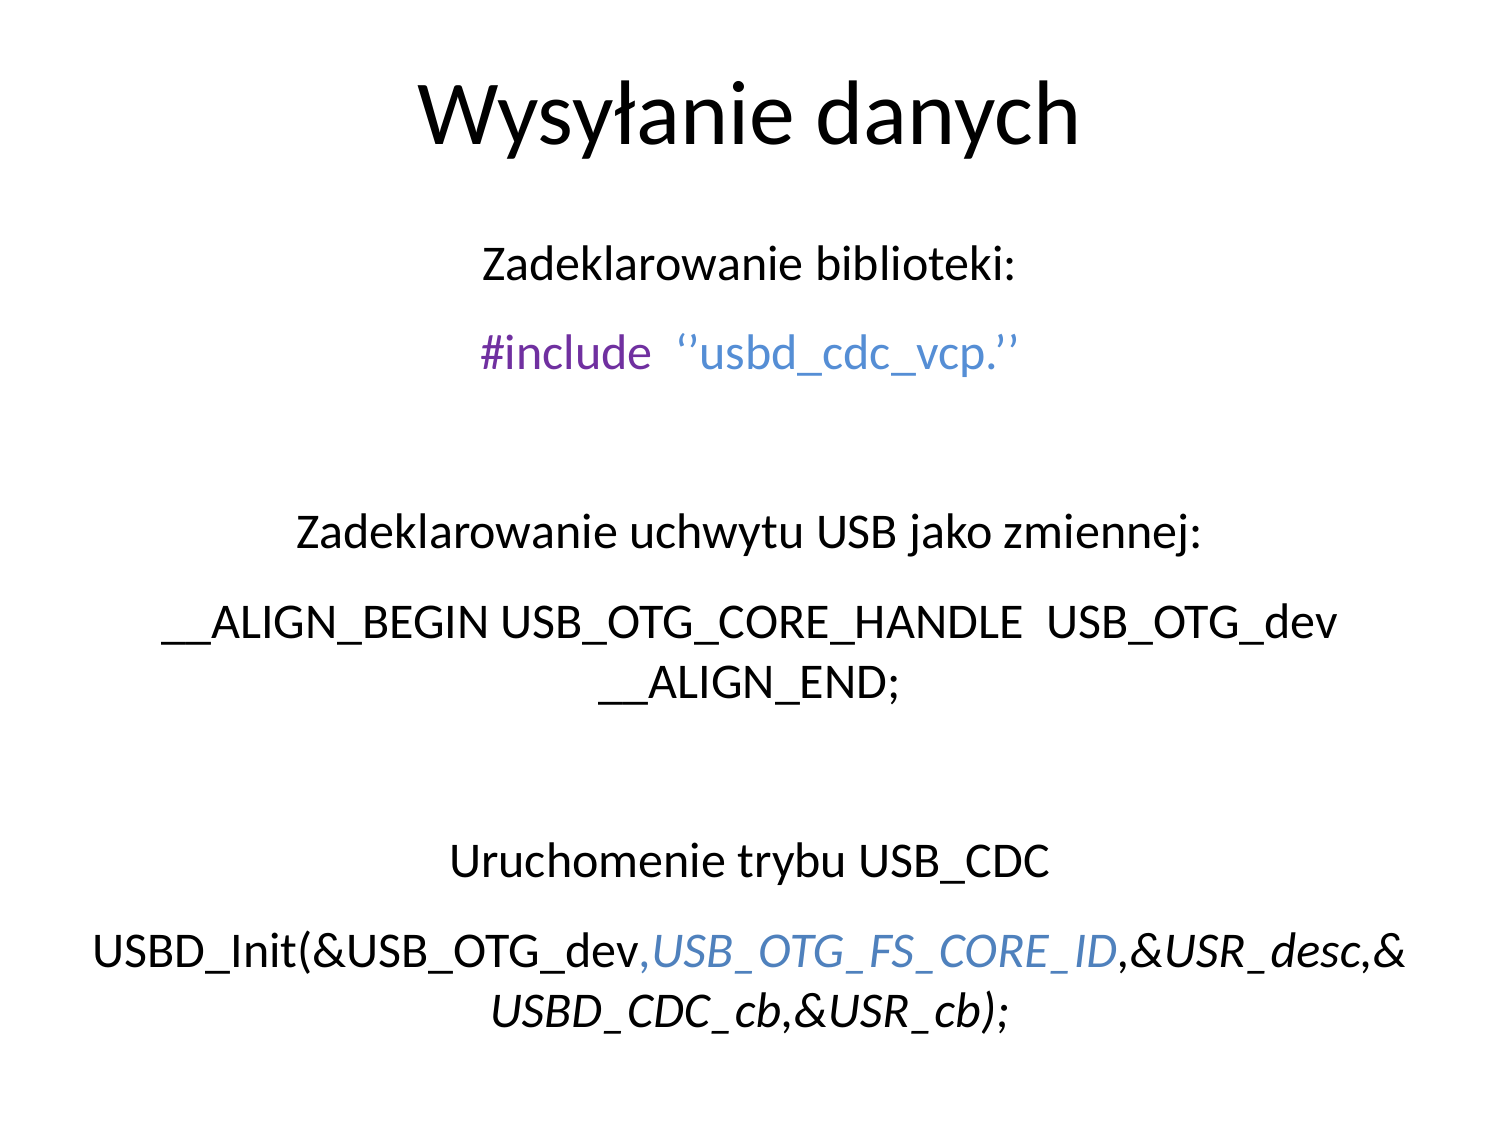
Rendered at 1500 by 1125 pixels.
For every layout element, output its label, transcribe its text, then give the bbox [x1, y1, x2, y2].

title Wysyłanie danych [75, 45, 1425, 233]
list Zadeklarowanie biblioteki: #include ‘’usbd_cdc_vcp.’’ Zadeklarowanie uchwytu USB jako zmiennej: __ALIGN_BEGIN USB_OTG_CORE_HANDLE USB_OTG_dev __ALIGN_END; Uruchomenie trybu USB_CDC USBD_Init(&USB_OTG_dev,USB_OTG_FS_CORE_ID,&USR_desc,&USBD_CDC_cb,&USR_cb); [75, 262, 1425, 1005]
